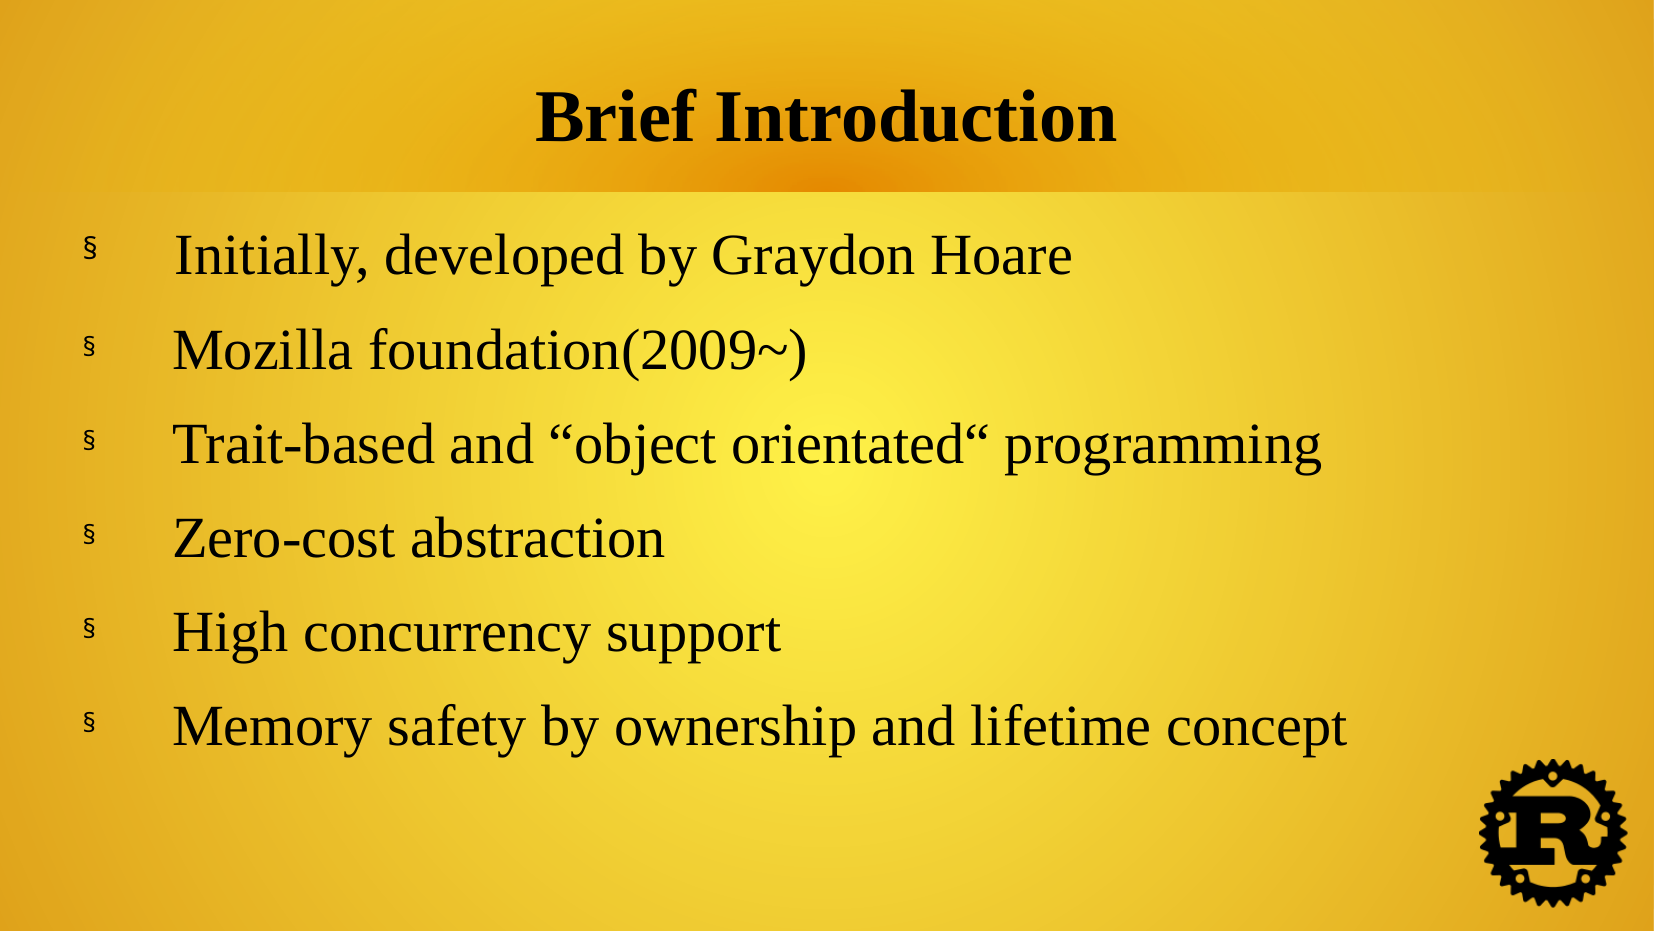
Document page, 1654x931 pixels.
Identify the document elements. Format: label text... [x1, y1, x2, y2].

title Brief Introduction [82, 35, 1571, 189]
subtitle Initially, developed by Graydon Hoare Mozilla foundation(2009~) Trait-based and “object orientated“ programming Zero-cost abstraction High concurrency support Memory safety by ownership and lifetime concept [82, 205, 1571, 760]
picture [1479, 759, 1630, 910]
